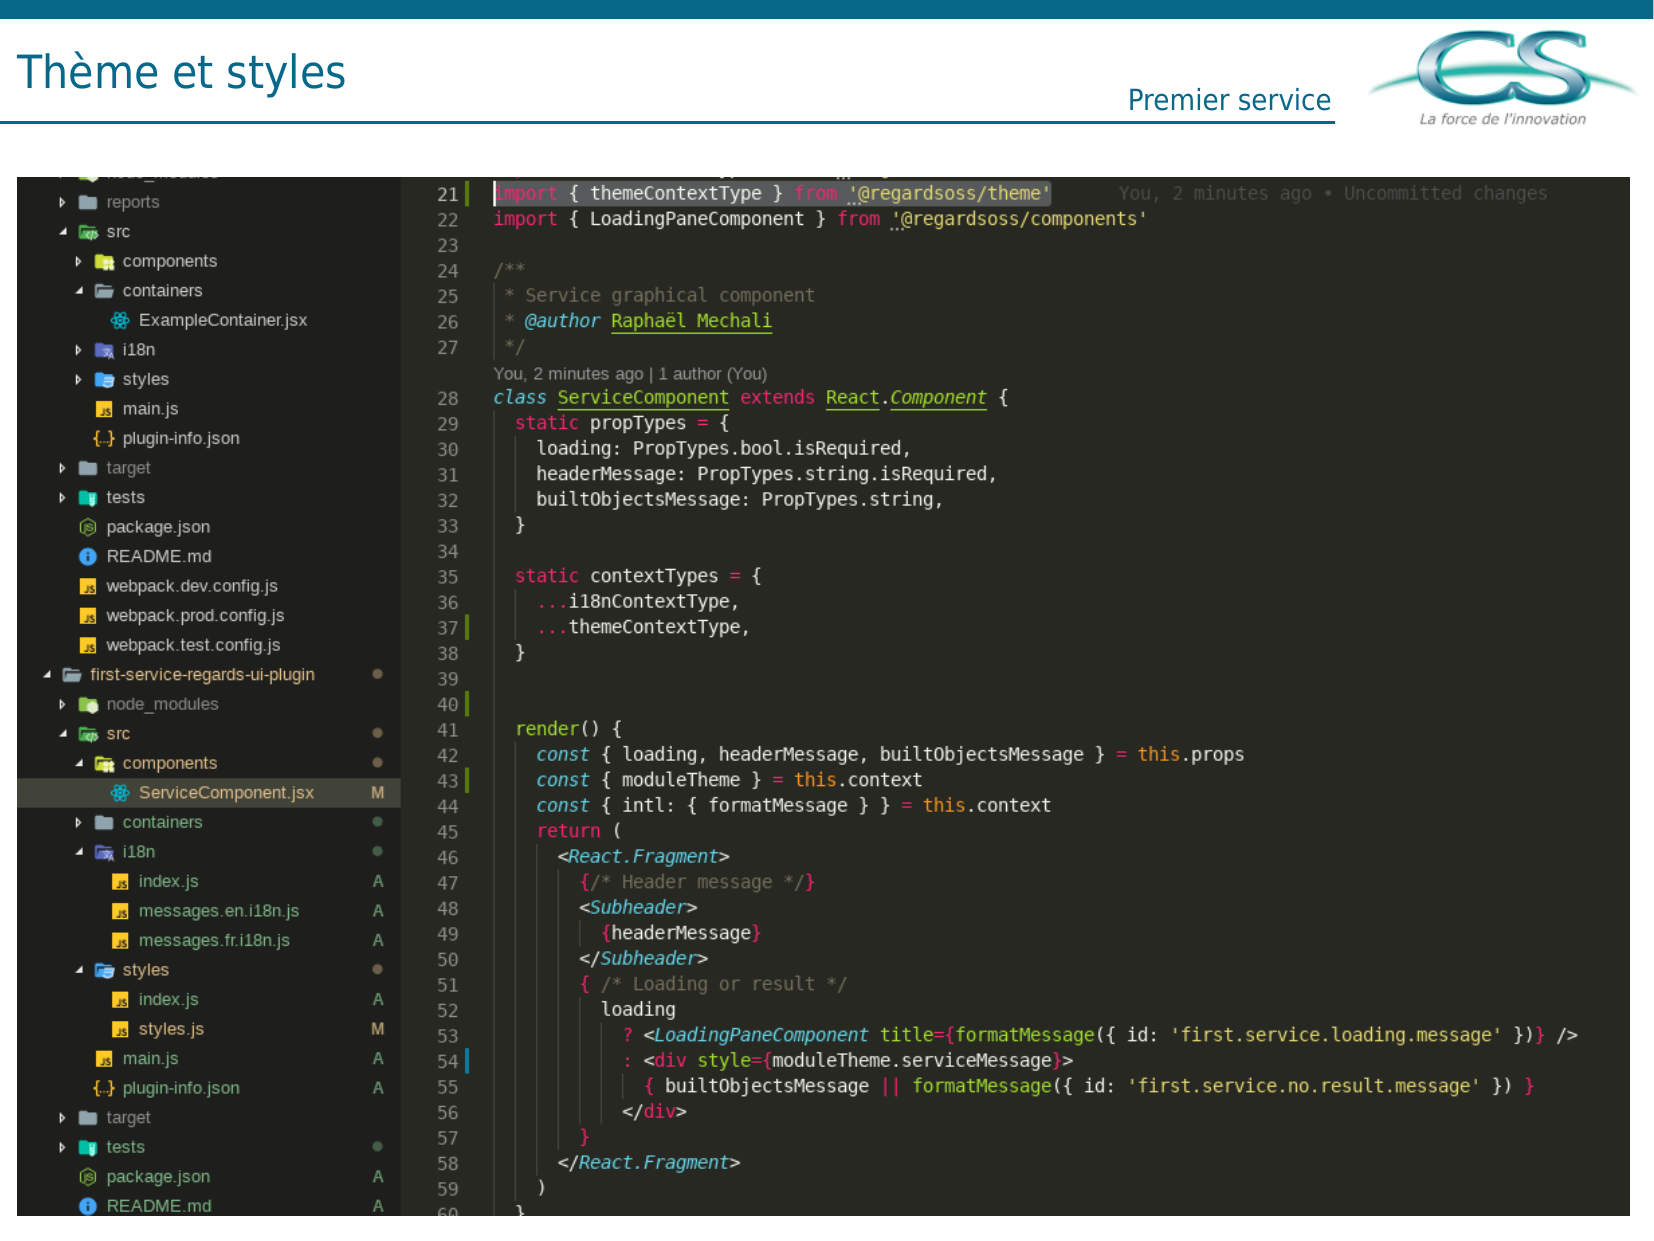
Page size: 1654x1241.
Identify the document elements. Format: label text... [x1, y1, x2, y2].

picture [17, 177, 1630, 1216]
title Thème et styles [17, 46, 1368, 106]
text_box Premier service [1116, 71, 1359, 164]
picture [1368, 28, 1642, 128]
